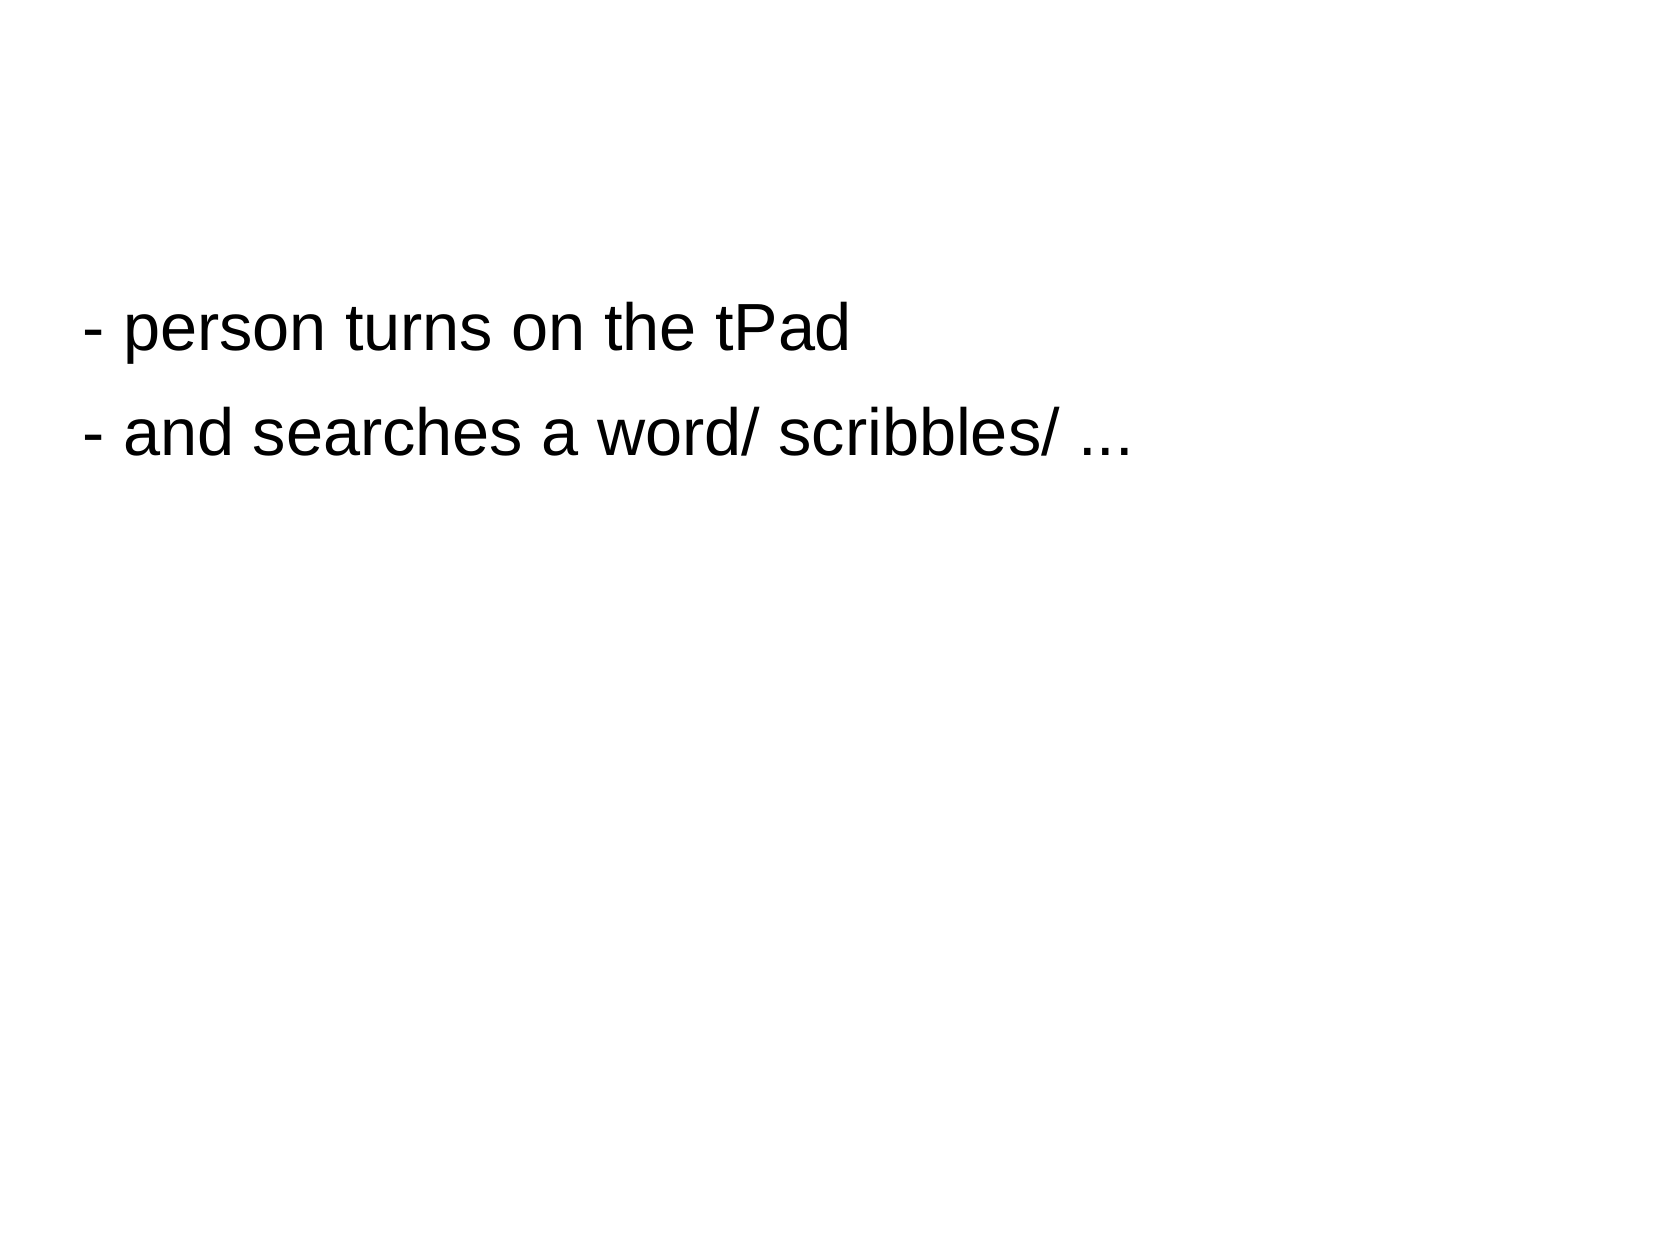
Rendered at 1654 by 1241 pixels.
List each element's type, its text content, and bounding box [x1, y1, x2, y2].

list - person turns on the tPad - and searches a word/ scribbles/ ... [82, 290, 1571, 1109]
